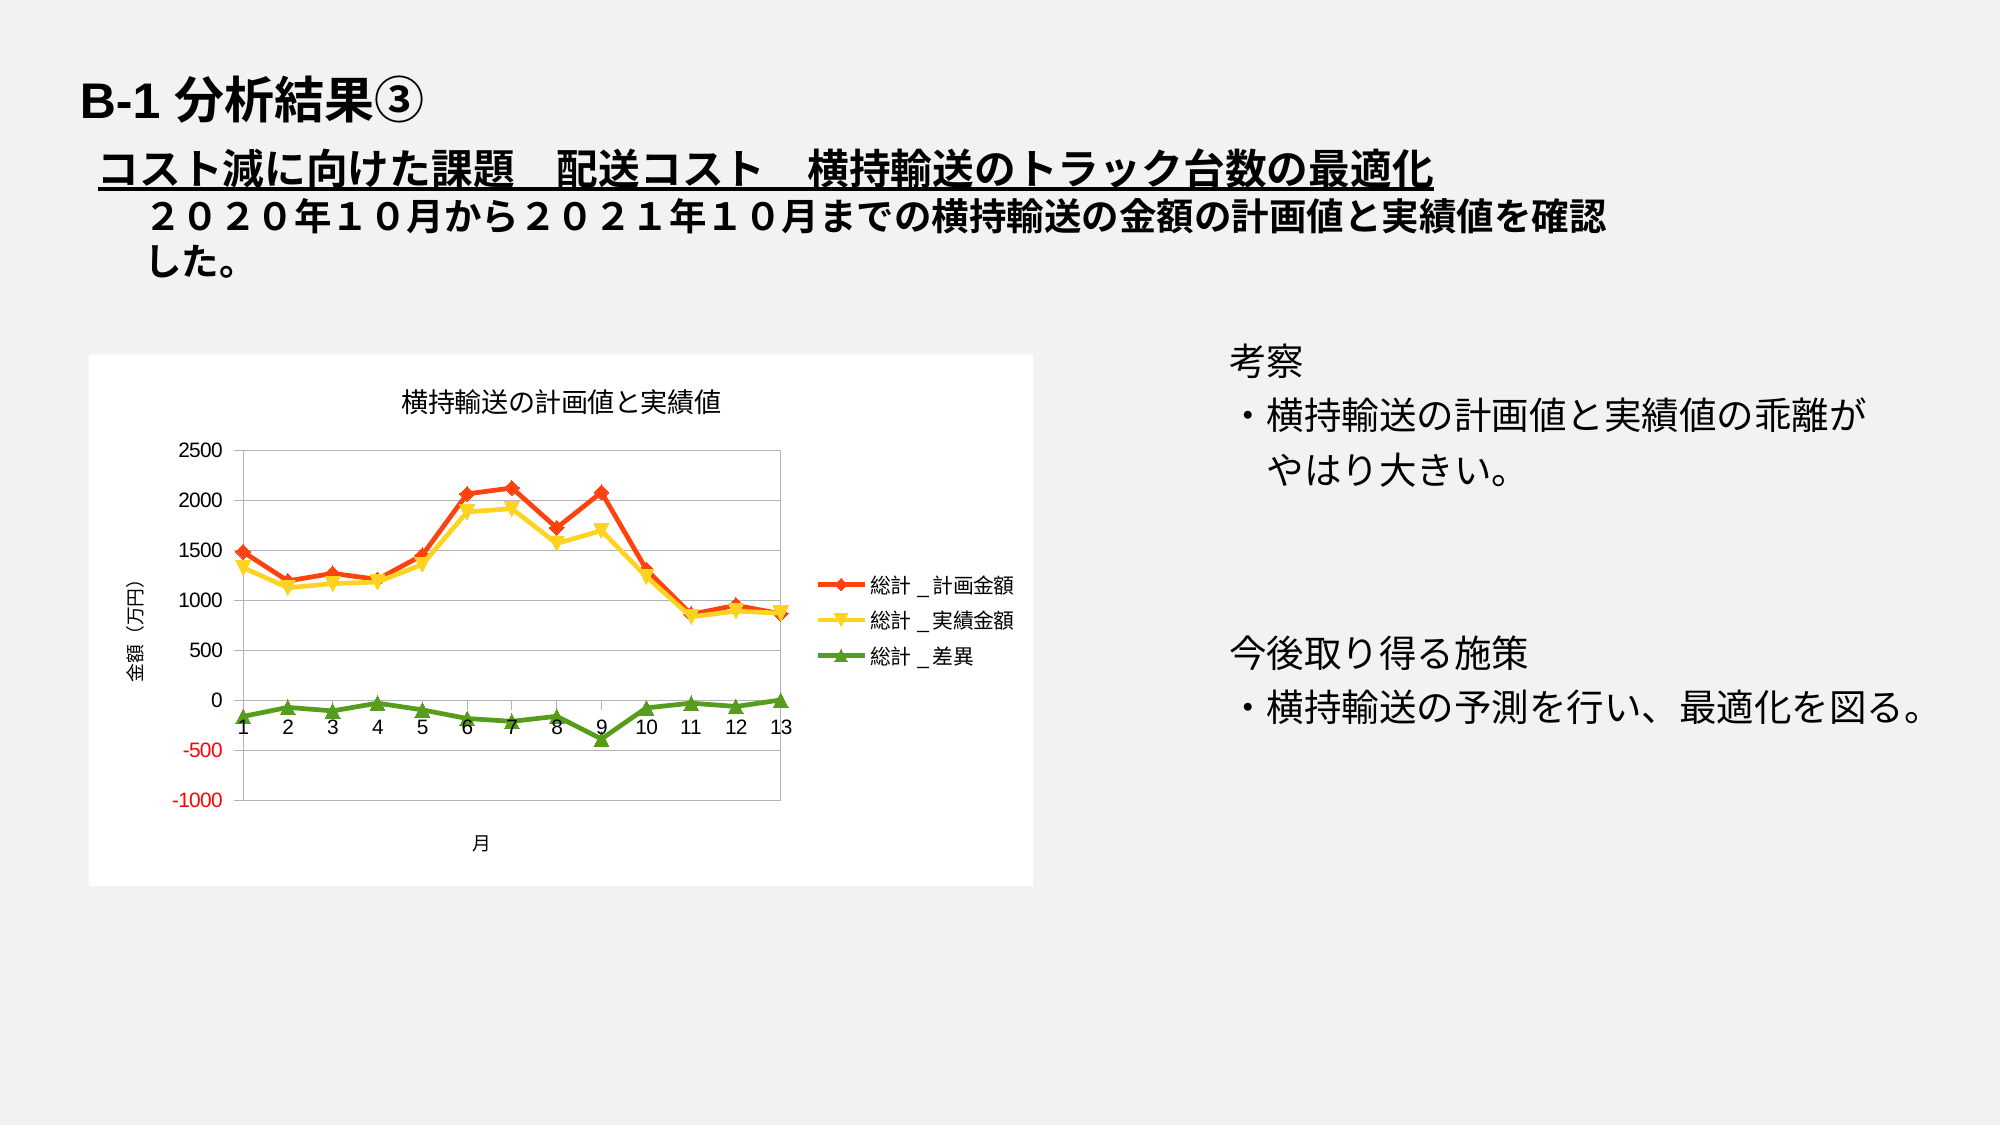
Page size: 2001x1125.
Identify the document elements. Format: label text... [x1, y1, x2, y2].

text_box B-1 分析結果③ [64, 53, 440, 209]
text_box コスト減に向けた課題 配送コスト 横持輸送のトラック台数の最適化 ２０２０年１０月から２０２１年１０月までの横持輸送の金額の計画値と実績値を確認した。 [82, 135, 1654, 325]
chart [88, 354, 1034, 886]
text_box 考察 ・横持輸送の計画値と実績値の乖離が やはり大きい。 [1214, 324, 1949, 582]
text_box 今後取り得る施策 ・横持輸送の予測を行い、最適化を図る。 [1214, 616, 1979, 922]
